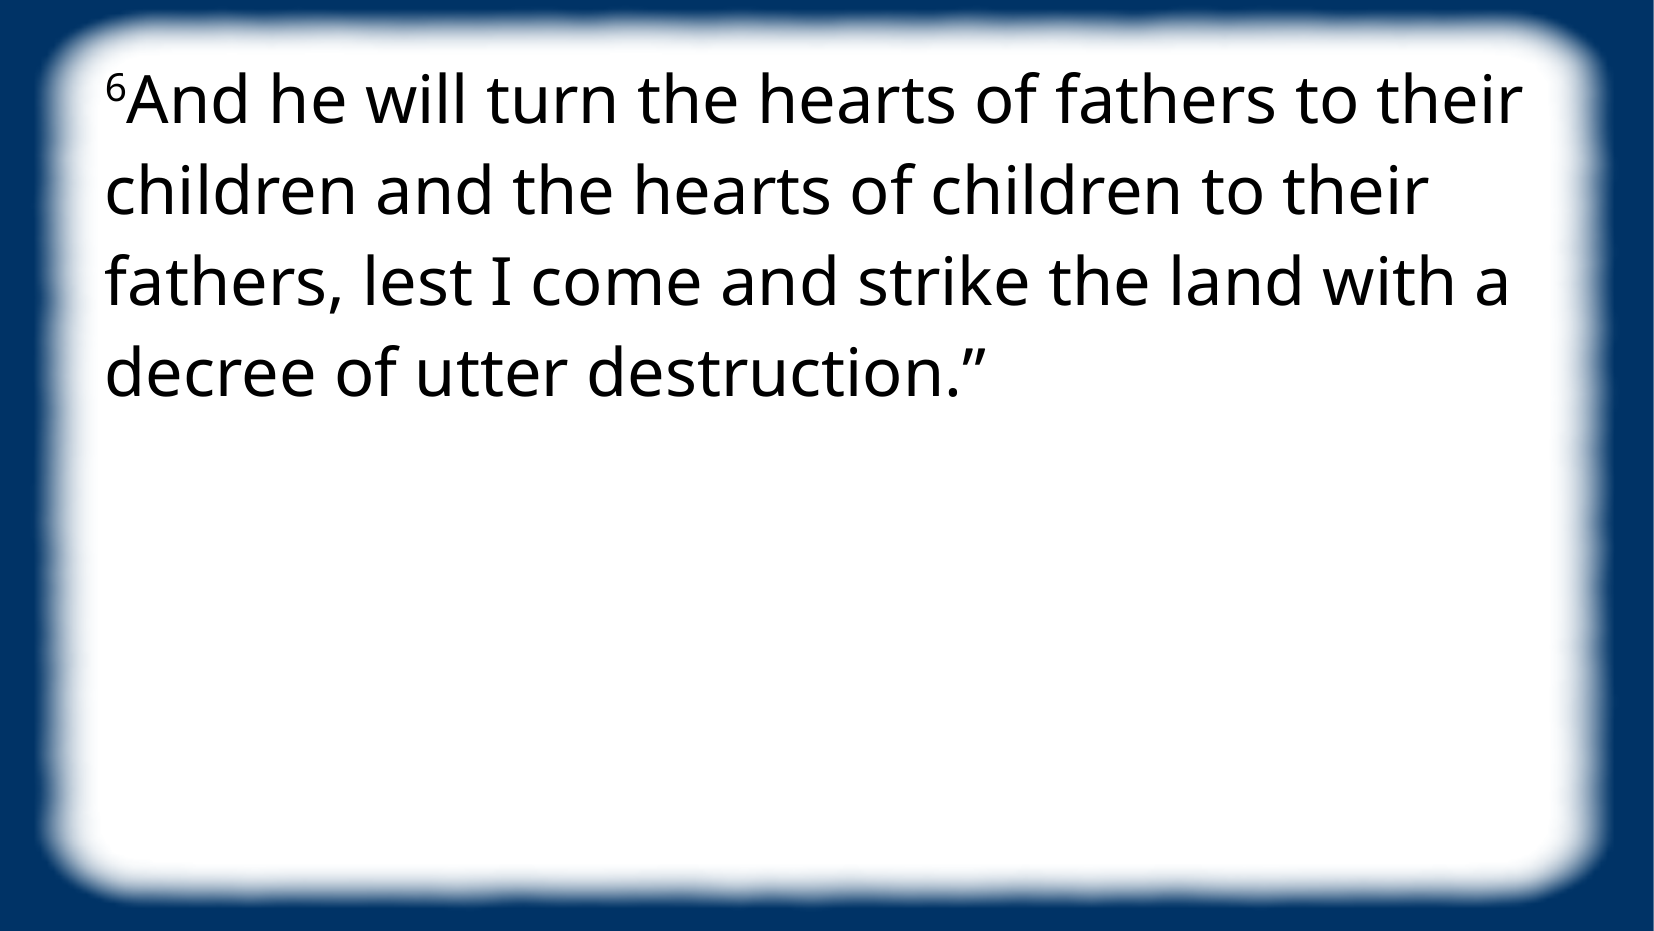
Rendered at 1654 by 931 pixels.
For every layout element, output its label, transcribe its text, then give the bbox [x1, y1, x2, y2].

picture [0, 0, 1654, 931]
text_box 6And he will turn the hearts of fathers to their children and the hearts of children to their fathers, lest I come and strike the land with a decree of utter destruction.” [90, 45, 1561, 415]
